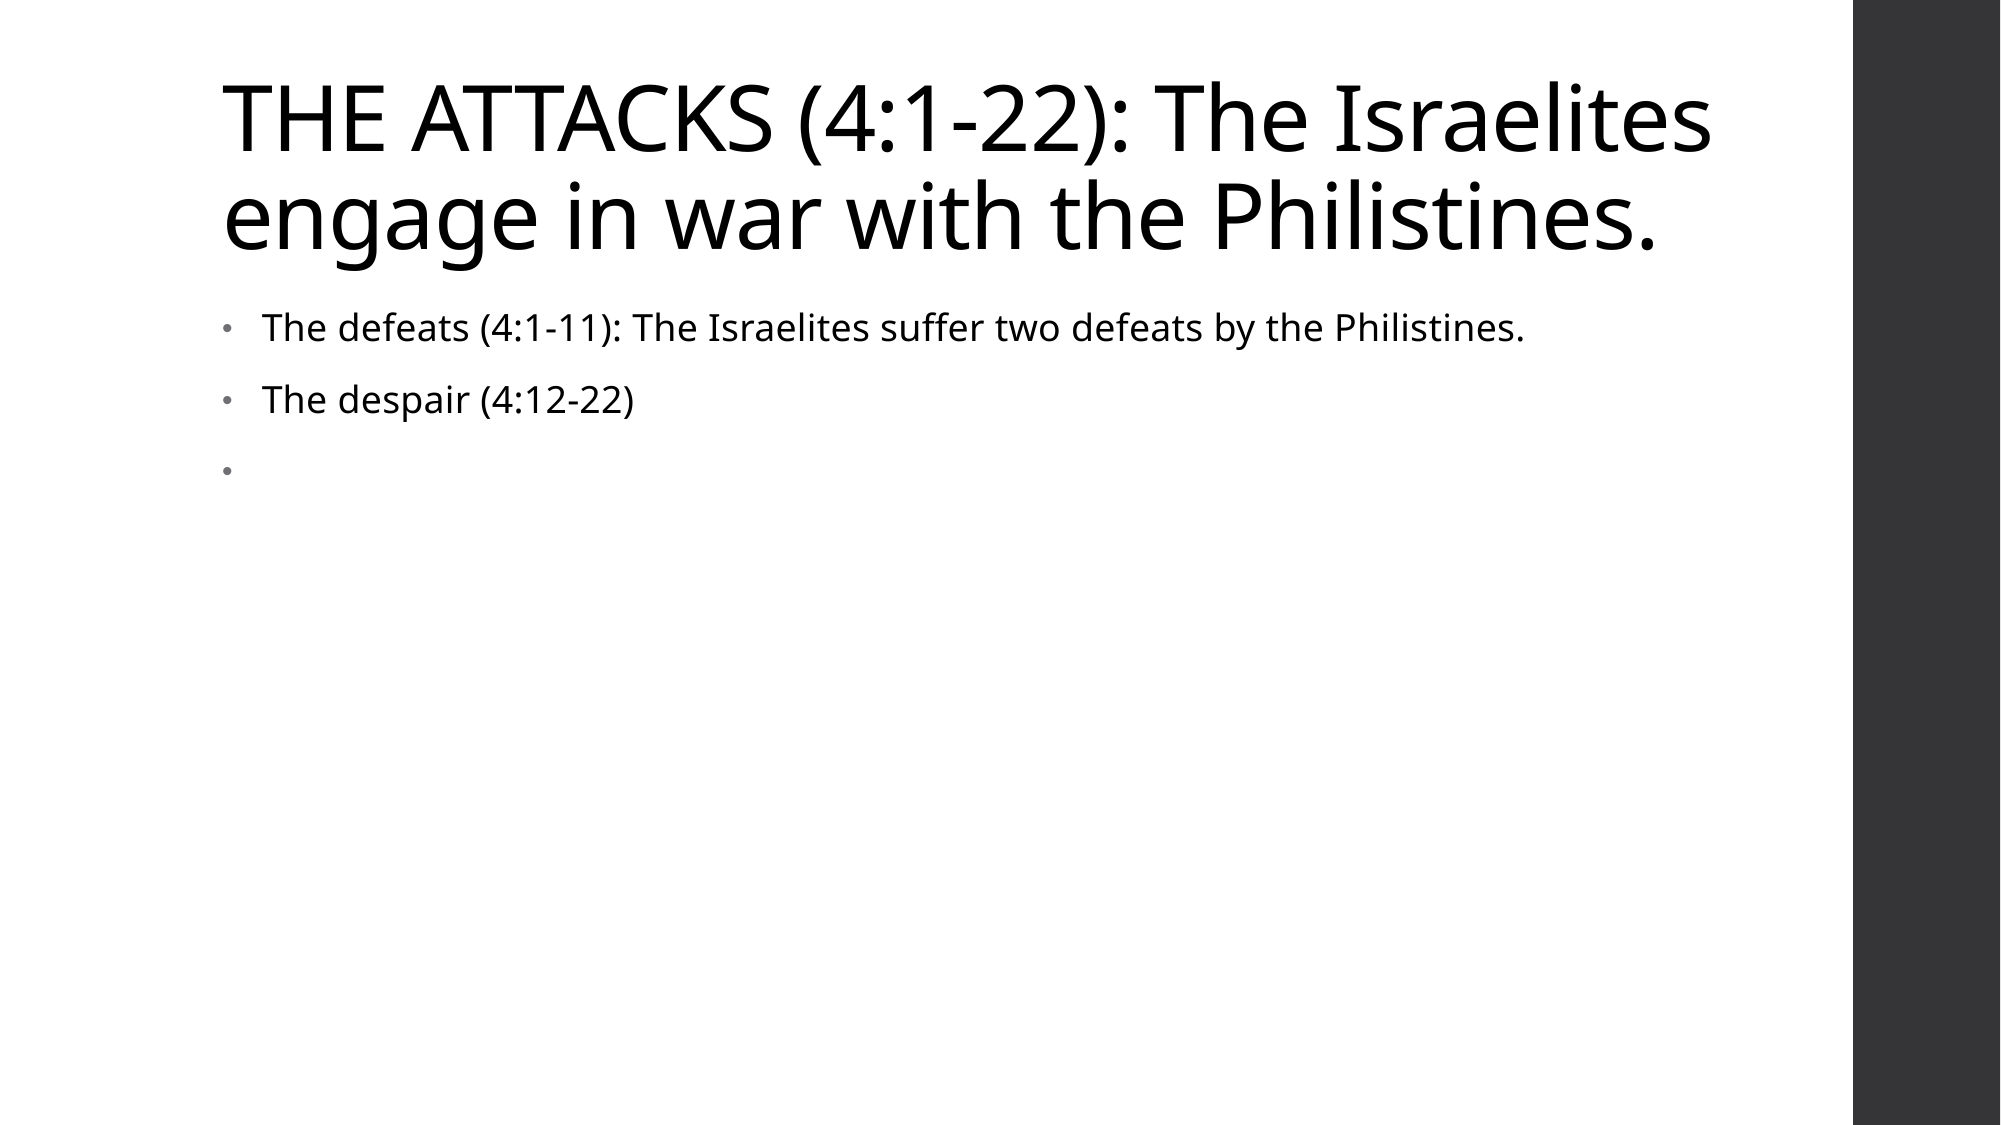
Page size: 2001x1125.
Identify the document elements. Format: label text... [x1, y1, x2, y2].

list The defeats (4:1-11): The Israelites suffer two defeats by the Philistines. The despair (4:12-22) [206, 299, 1617, 1014]
title THE ATTACKS (4:1-22): The Israelites engage in war with the Philistines. [206, 60, 1797, 278]
